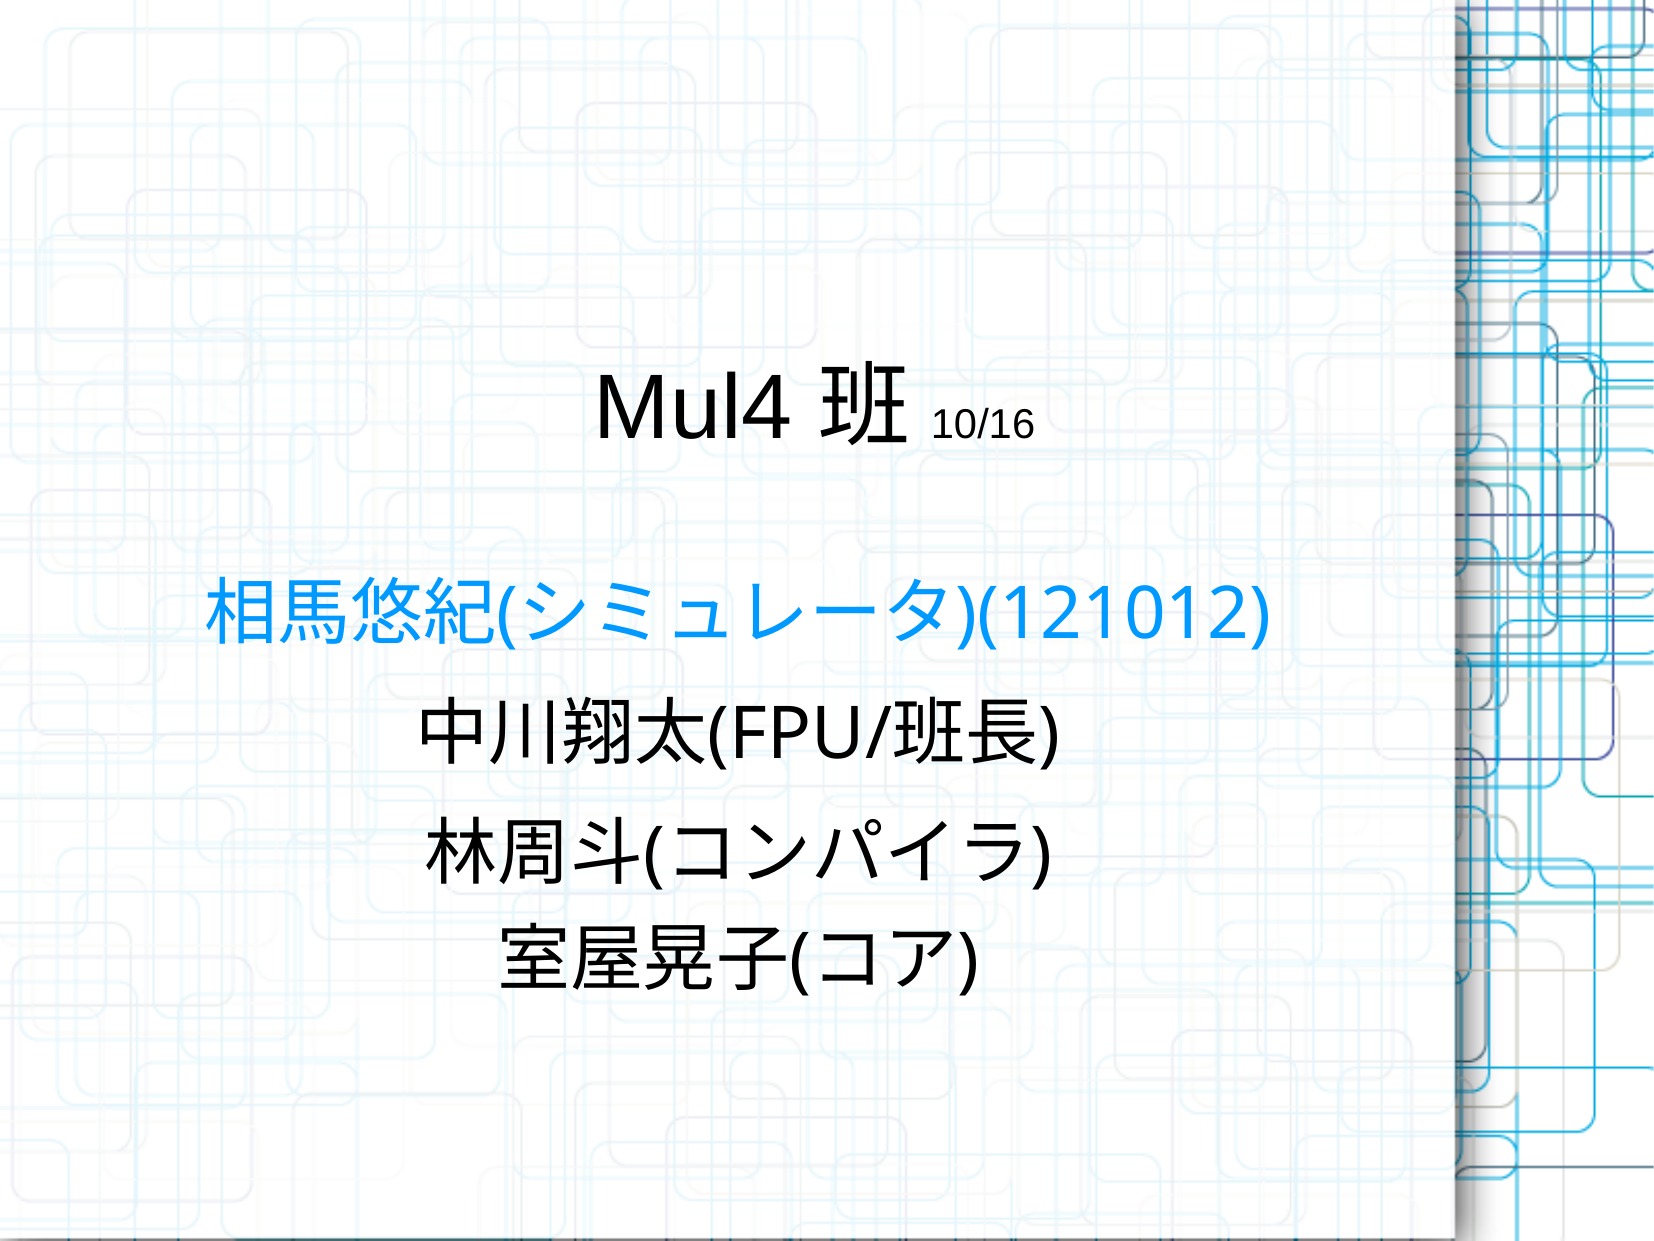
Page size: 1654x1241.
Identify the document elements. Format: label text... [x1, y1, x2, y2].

picture [0, 0, 1654, 1241]
subtitle Mul4 班 10/16 相馬悠紀(シミュレータ)(121012) 中川翔太(FPU/班長) 林周斗(コンパイラ) 室屋晃子(コア) [59, 49, 1418, 1241]
